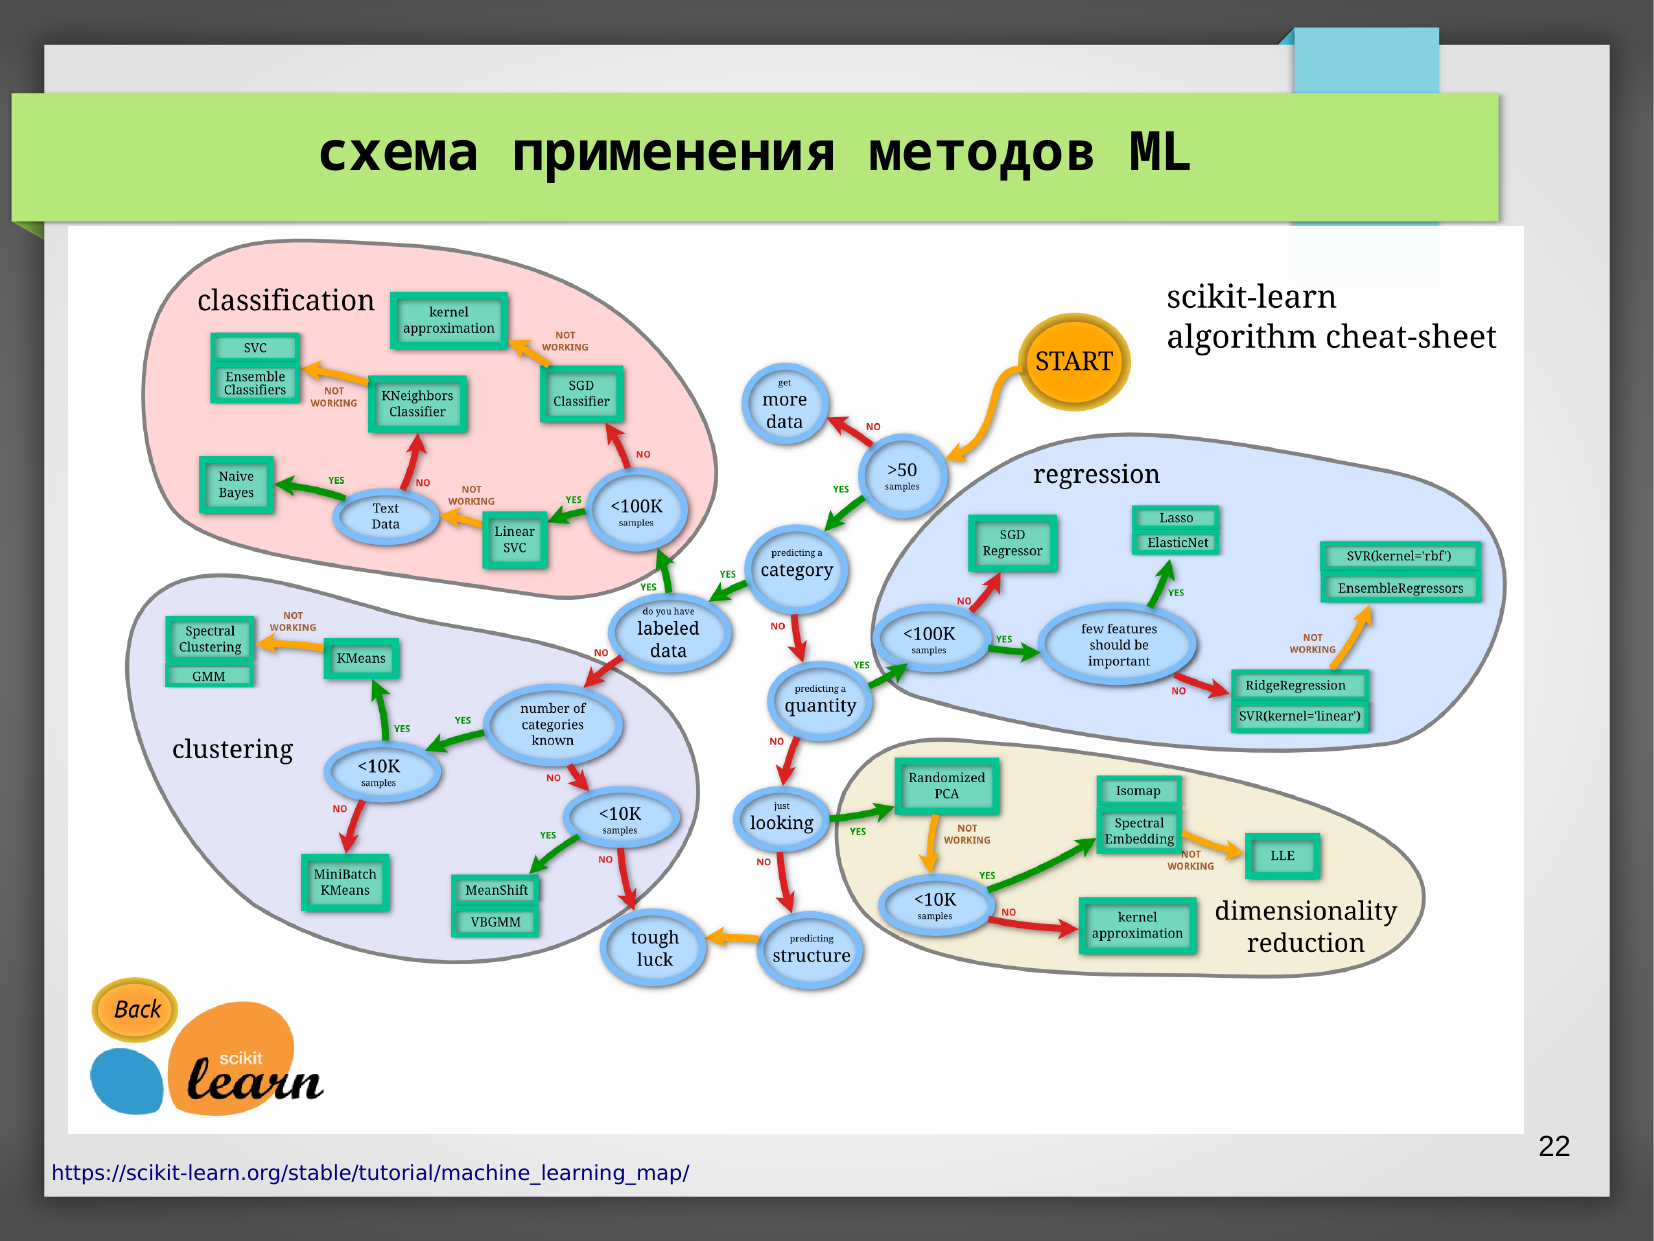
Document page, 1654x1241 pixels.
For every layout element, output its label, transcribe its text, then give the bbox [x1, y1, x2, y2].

title схема применения методов ML [47, 109, 1465, 189]
picture [0, 0, 1654, 1241]
text_box https://scikit-learn.org/stable/tutorial/machine_learning_map/ [36, 1129, 1217, 1193]
